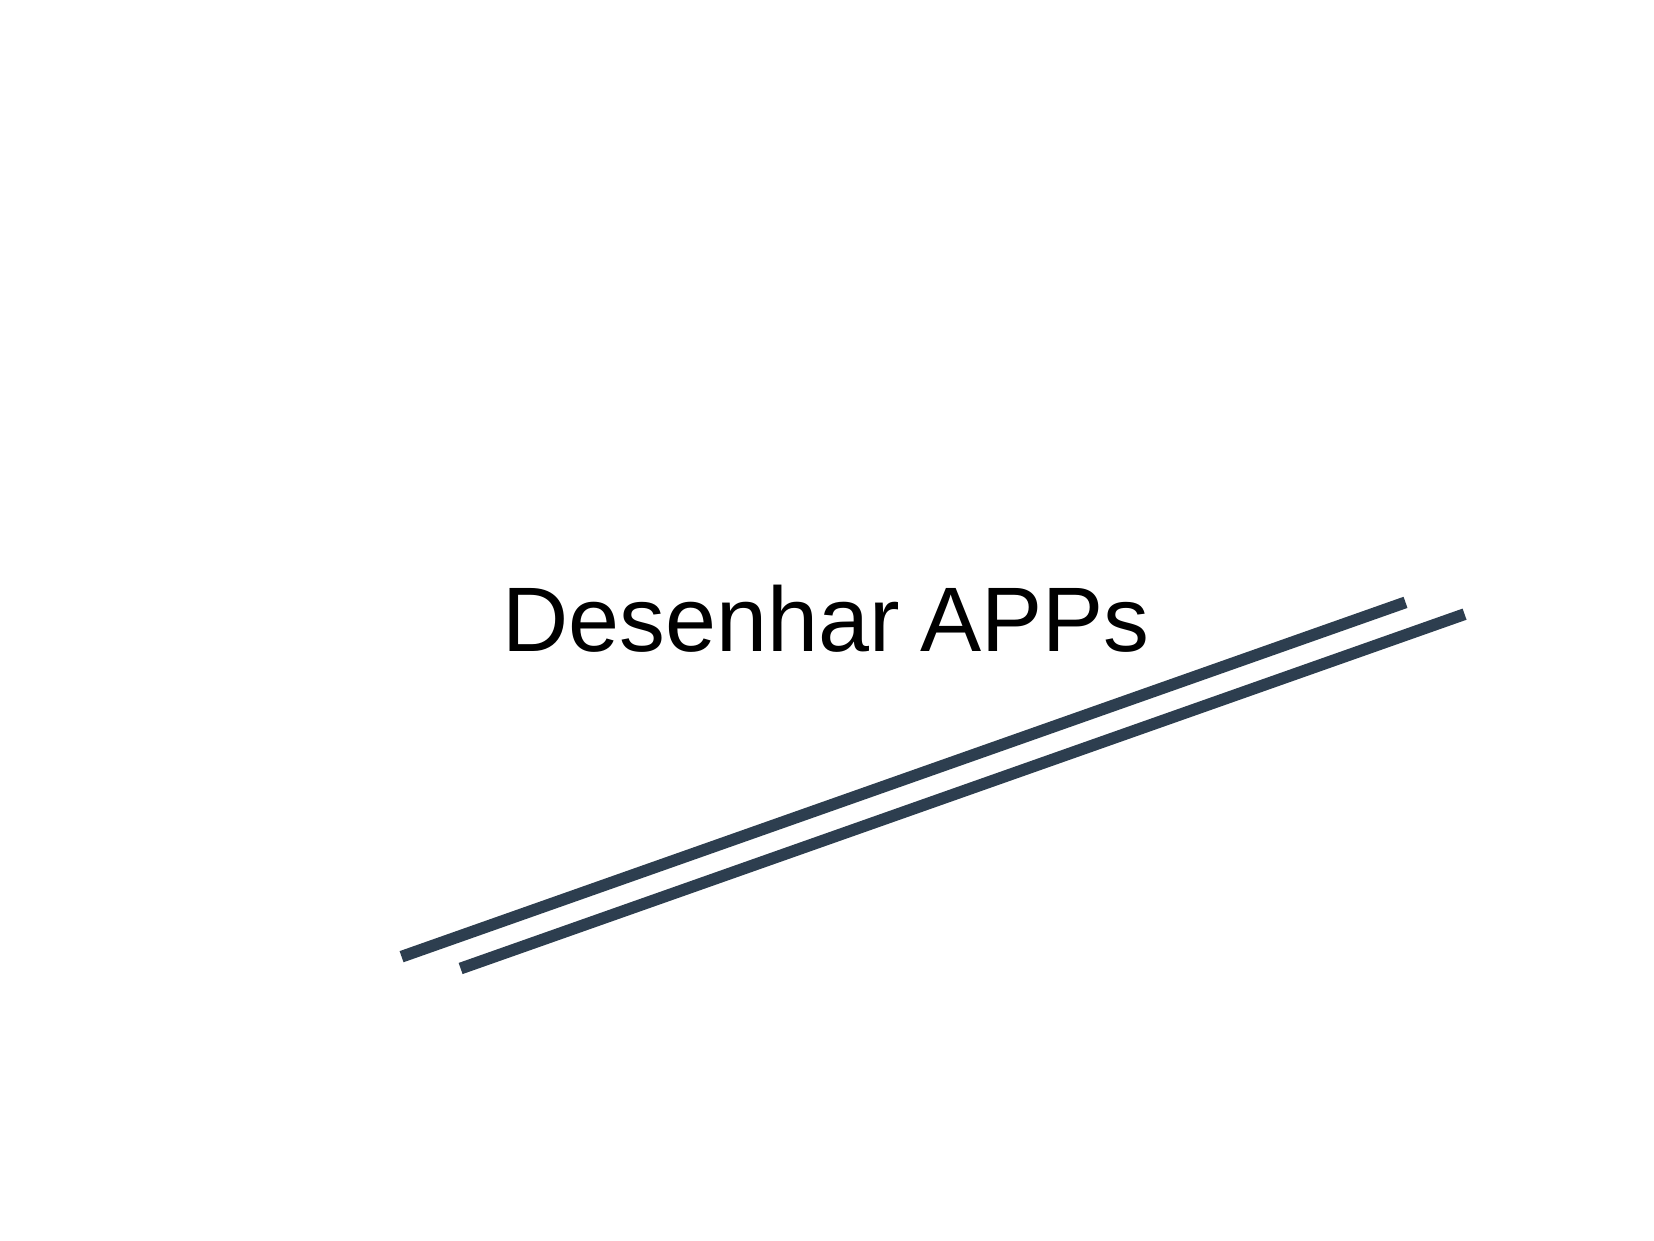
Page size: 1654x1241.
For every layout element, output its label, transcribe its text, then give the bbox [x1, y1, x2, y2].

title Desenhar APPs [82, 516, 1571, 724]
